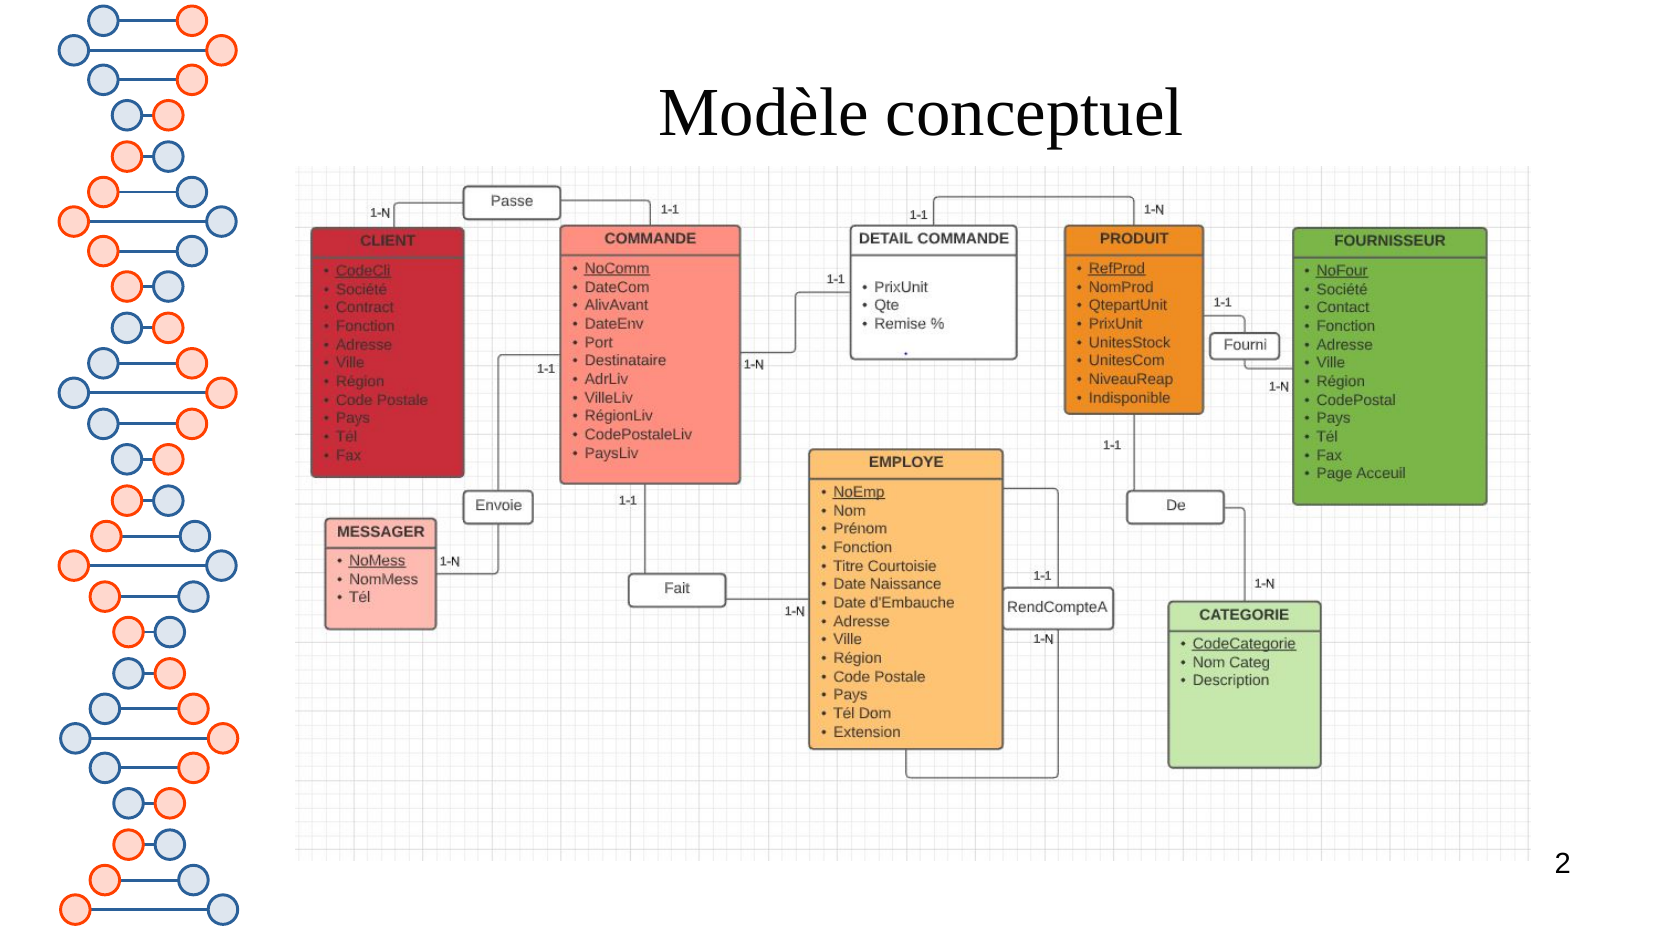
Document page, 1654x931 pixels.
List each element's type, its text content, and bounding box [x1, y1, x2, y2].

title Modèle conceptuel [265, 35, 1595, 189]
picture [295, 166, 1531, 861]
